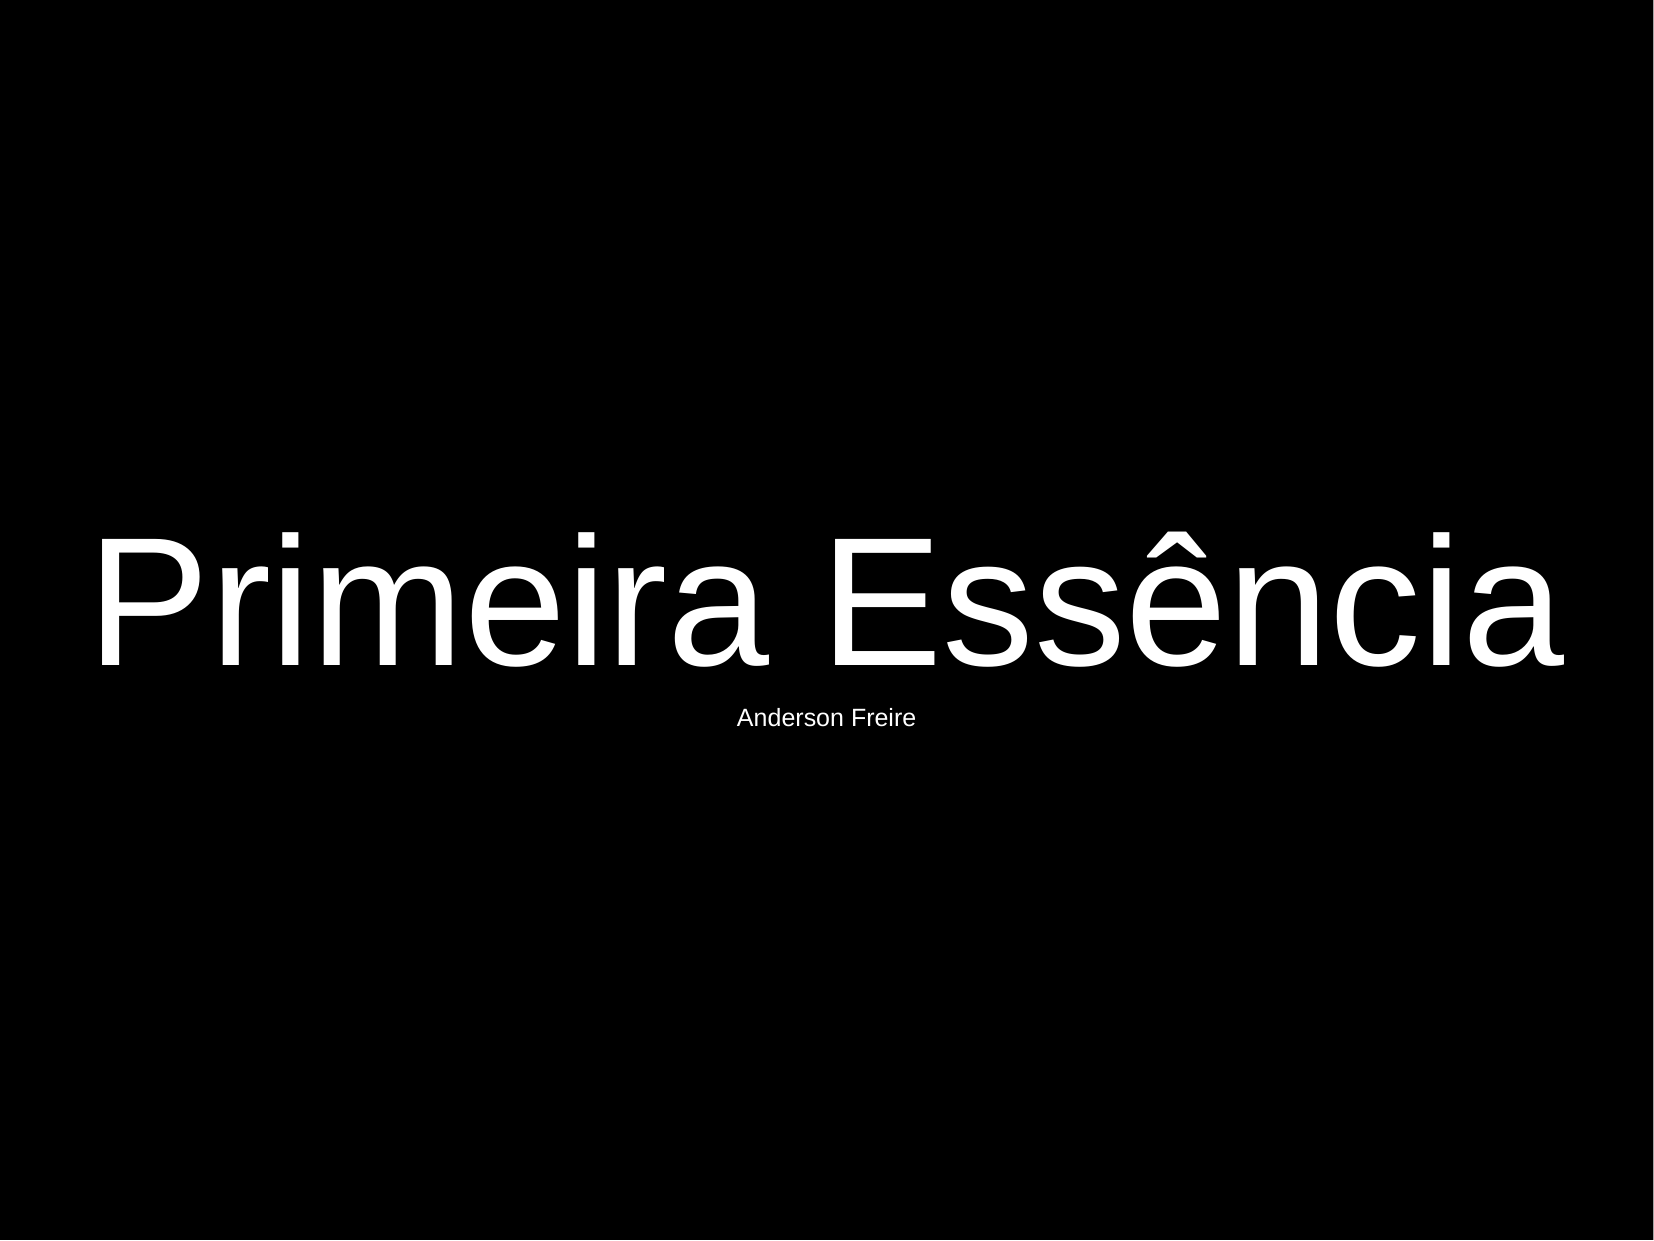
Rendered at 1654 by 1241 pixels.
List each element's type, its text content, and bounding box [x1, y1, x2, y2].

subtitle Primeira Essência Anderson Freire [23, 49, 1630, 1182]
